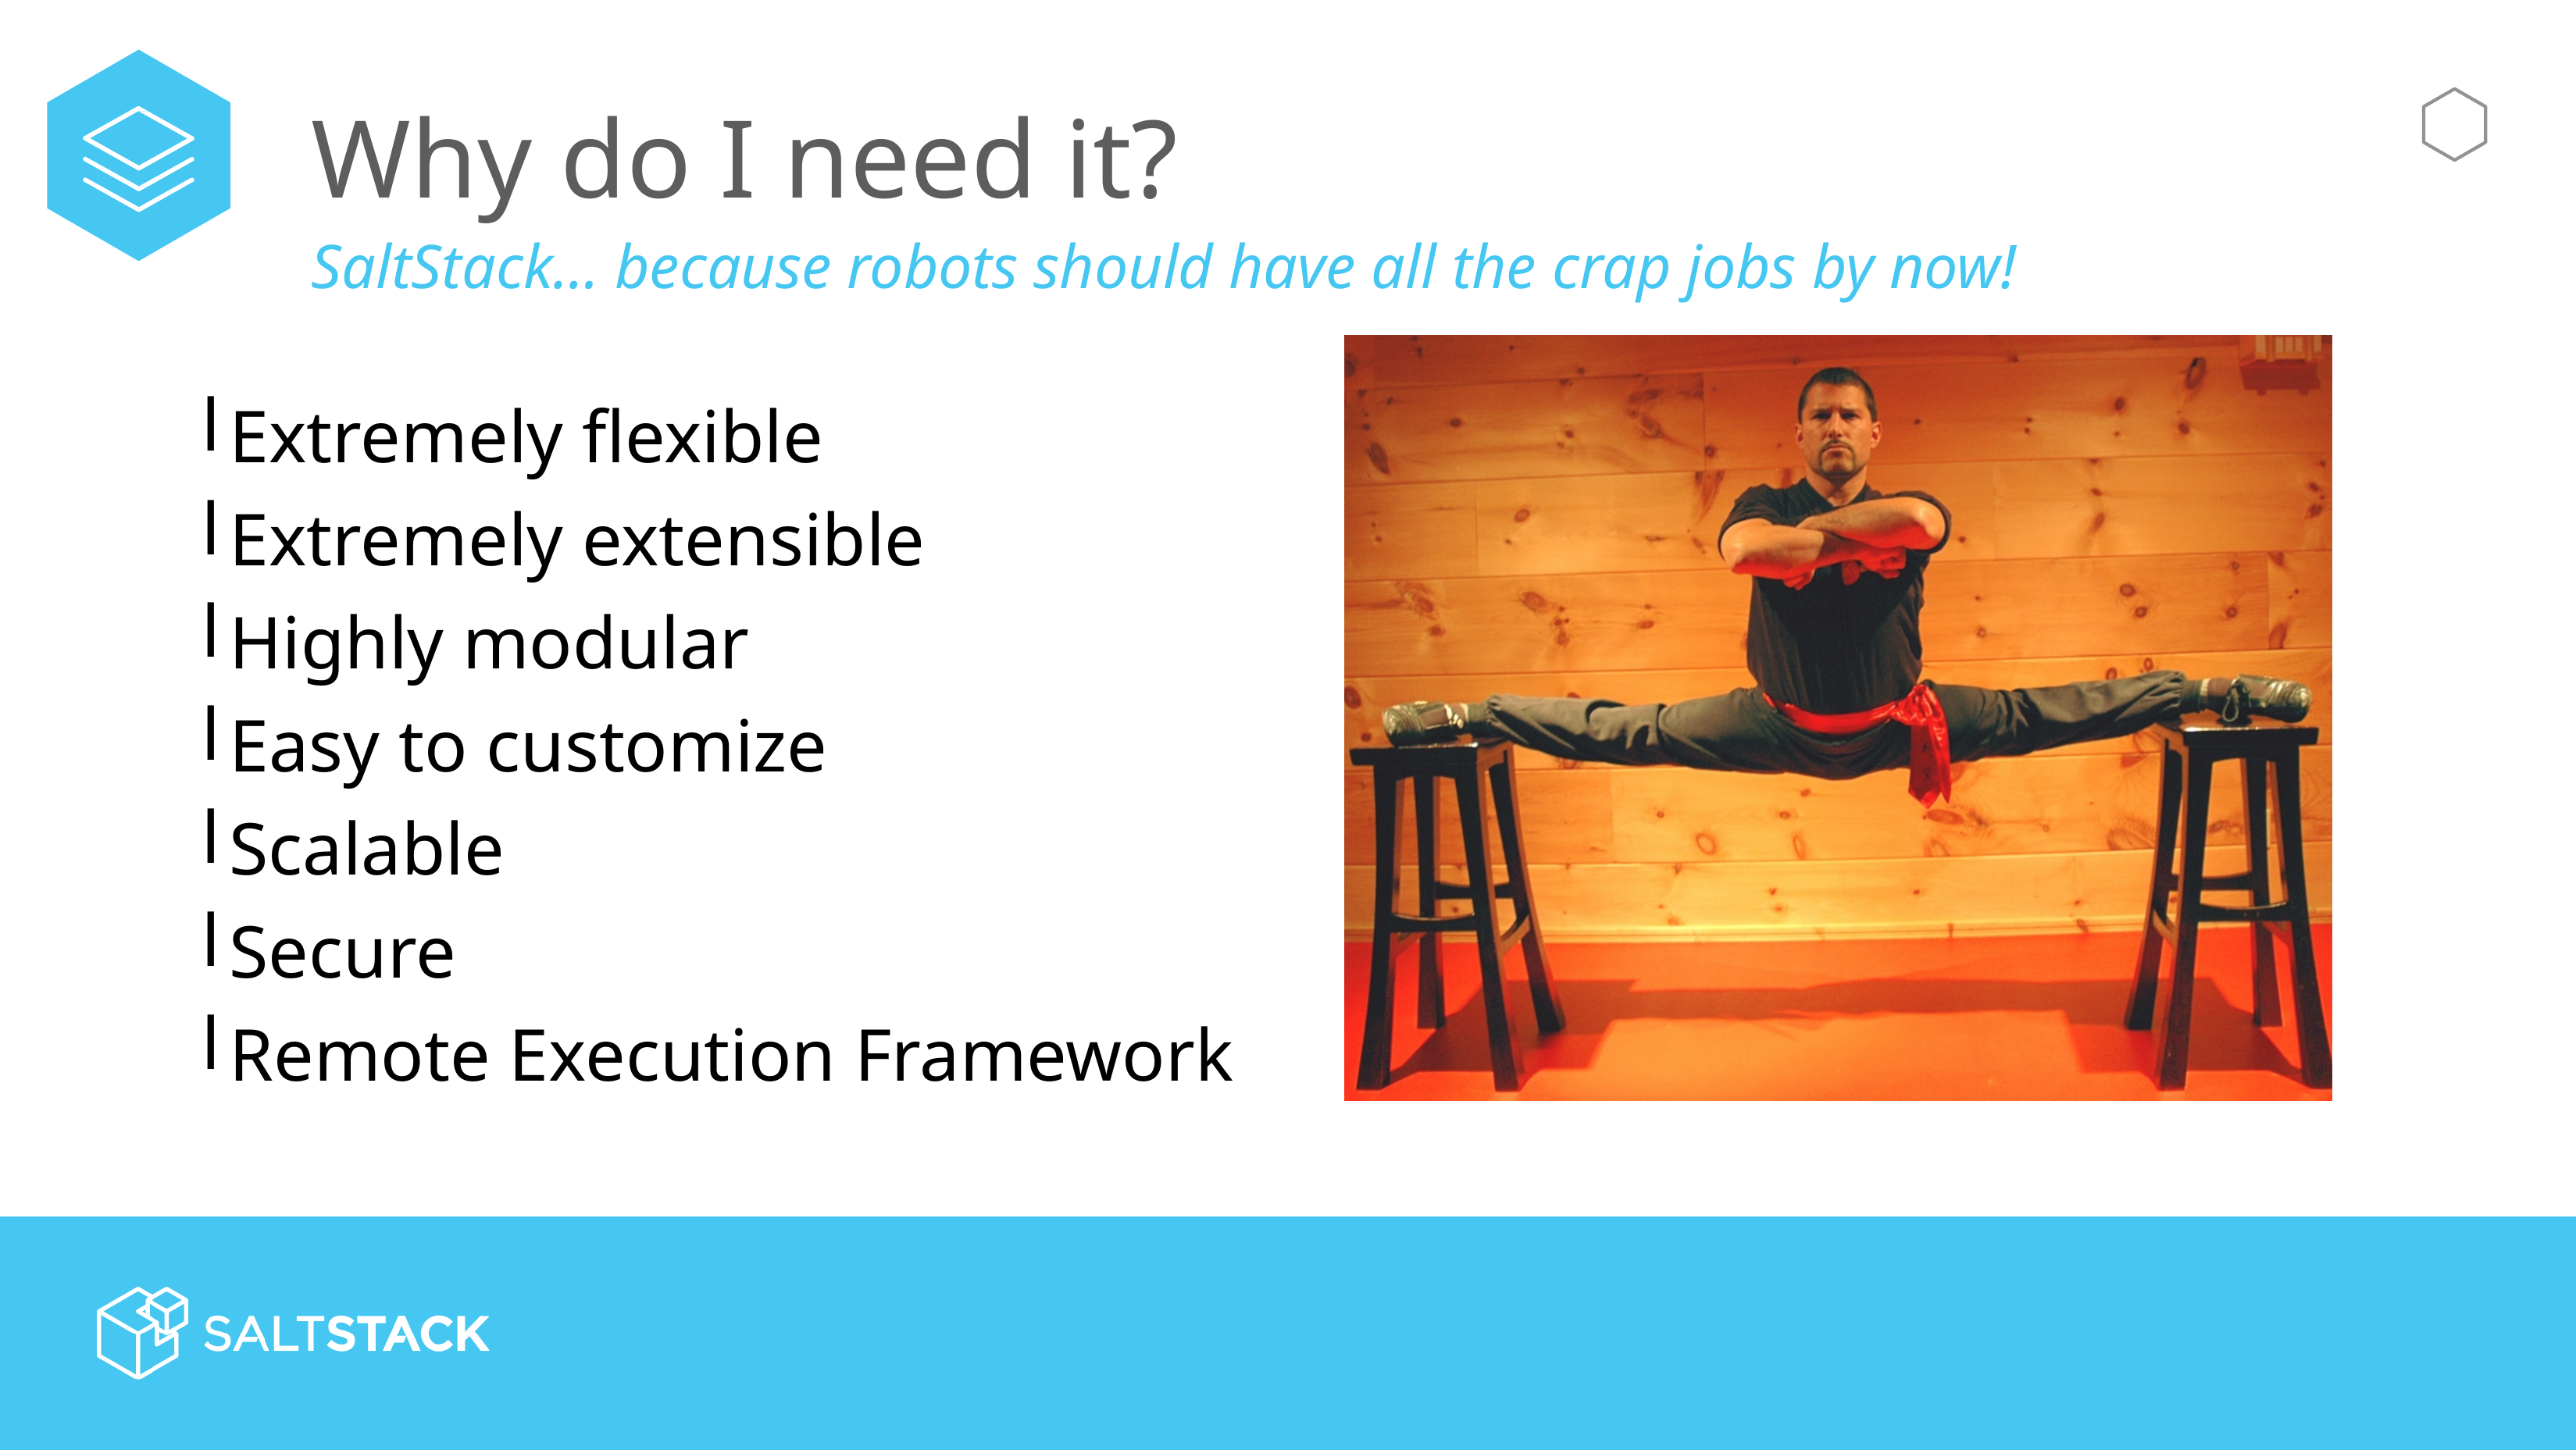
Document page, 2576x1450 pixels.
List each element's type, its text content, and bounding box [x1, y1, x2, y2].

text_box Why do I need it? [311, 91, 2229, 220]
picture [1344, 335, 2332, 1101]
text_box [47, 49, 230, 262]
picture [97, 1287, 490, 1380]
text_box SaltStack… because robots should have all the crap jobs by now! [312, 228, 2395, 301]
text_box Extremely flexible Extremely extensible Highly modular Easy to customize Scalable Secure Remote Execution Framework [202, 374, 1192, 1078]
text_box [0, 1216, 2576, 1450]
